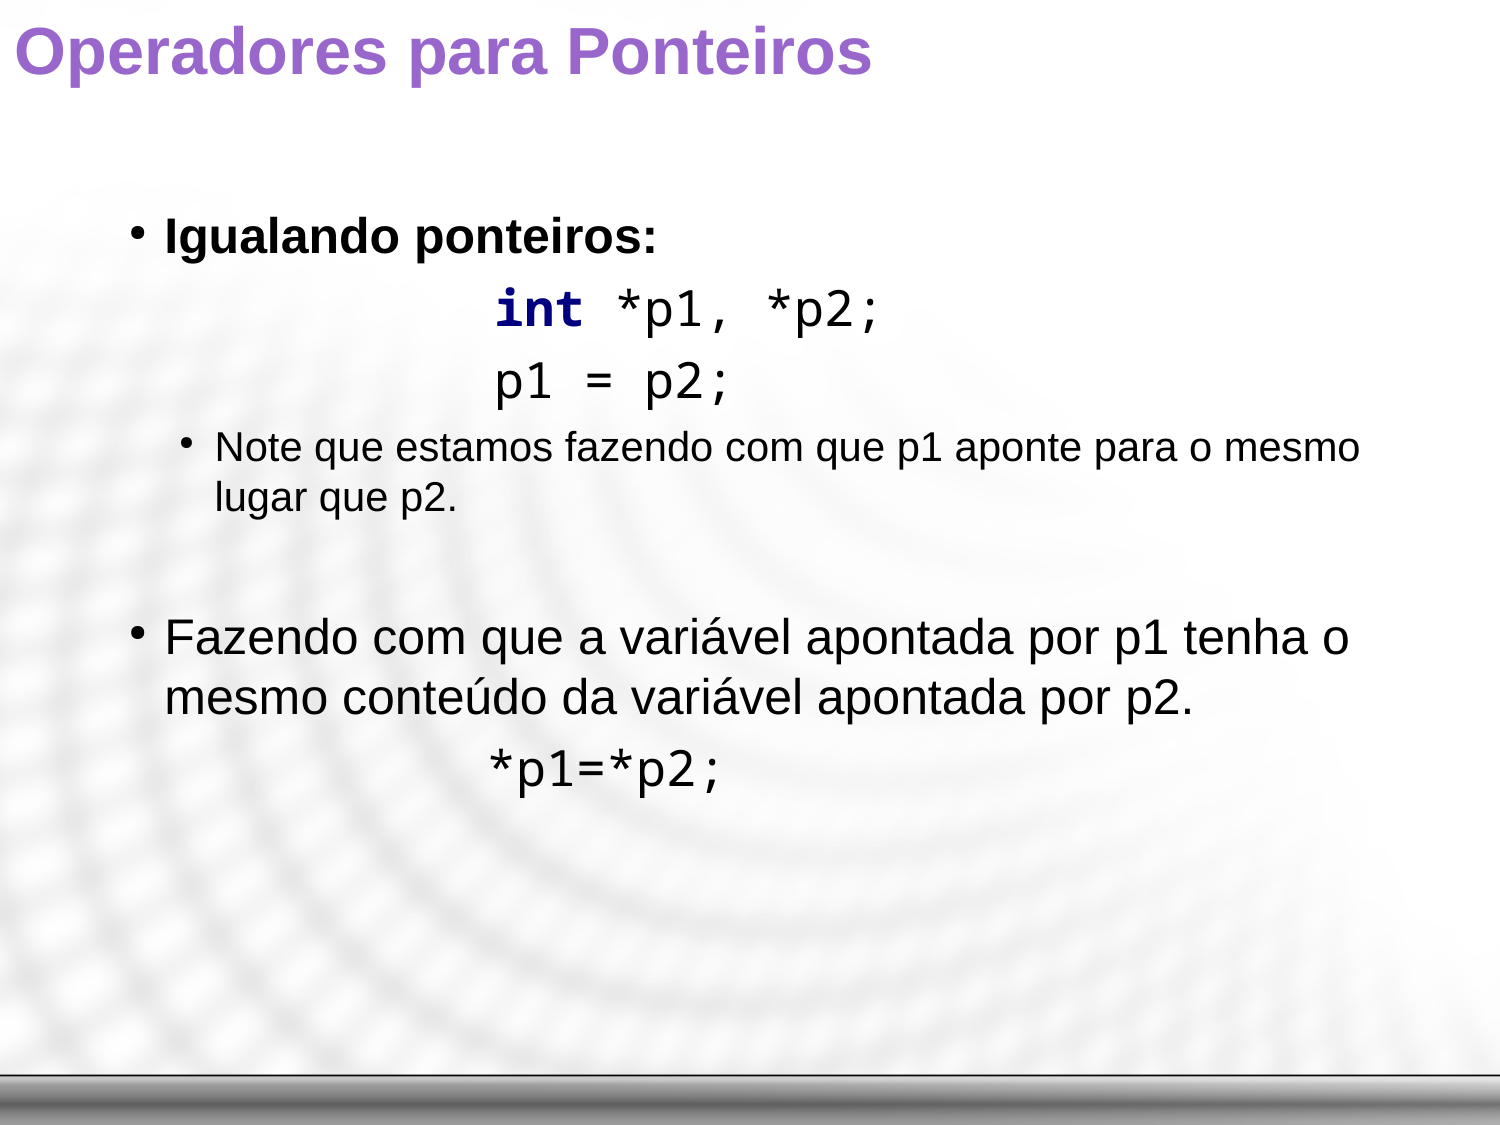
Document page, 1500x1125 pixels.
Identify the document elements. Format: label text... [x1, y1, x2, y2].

title Operadores para Ponteiros [0, 0, 1353, 96]
list Igualando ponteiros: int *p1, *p2; p1 = p2; Note que estamos fazendo com que p1 aponte para o mesmo lugar que p2. Fazendo com que a variável apontada por p1 tenha o mesmo conteúdo da variável apontada por p2. *p1=*p2; [58, 196, 1442, 1036]
picture [0, 0, 1500, 1125]
